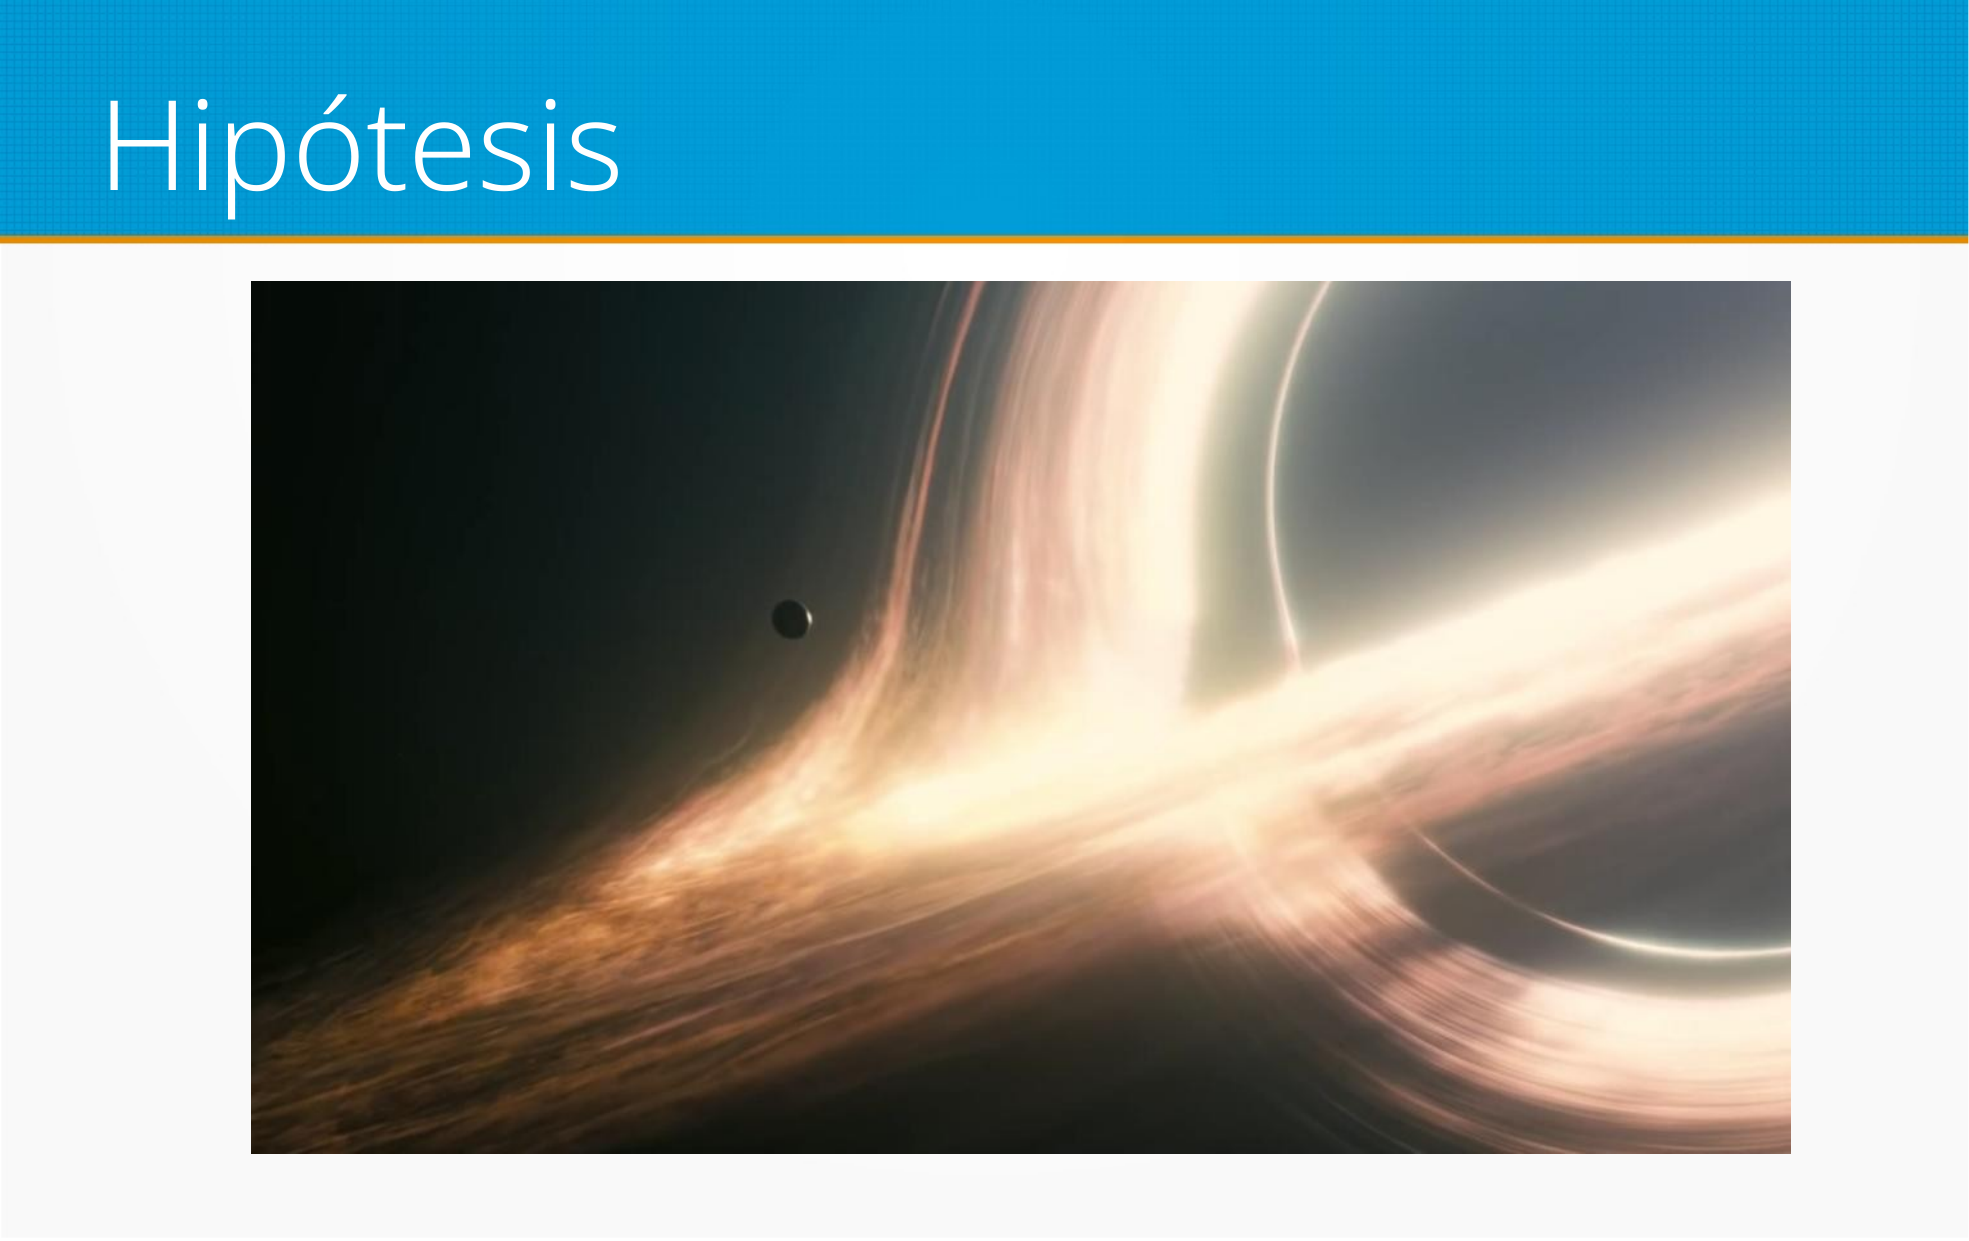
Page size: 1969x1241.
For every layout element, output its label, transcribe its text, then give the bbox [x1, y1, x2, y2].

title Hipótesis [98, 19, 1870, 227]
picture [0, 233, 1969, 1241]
